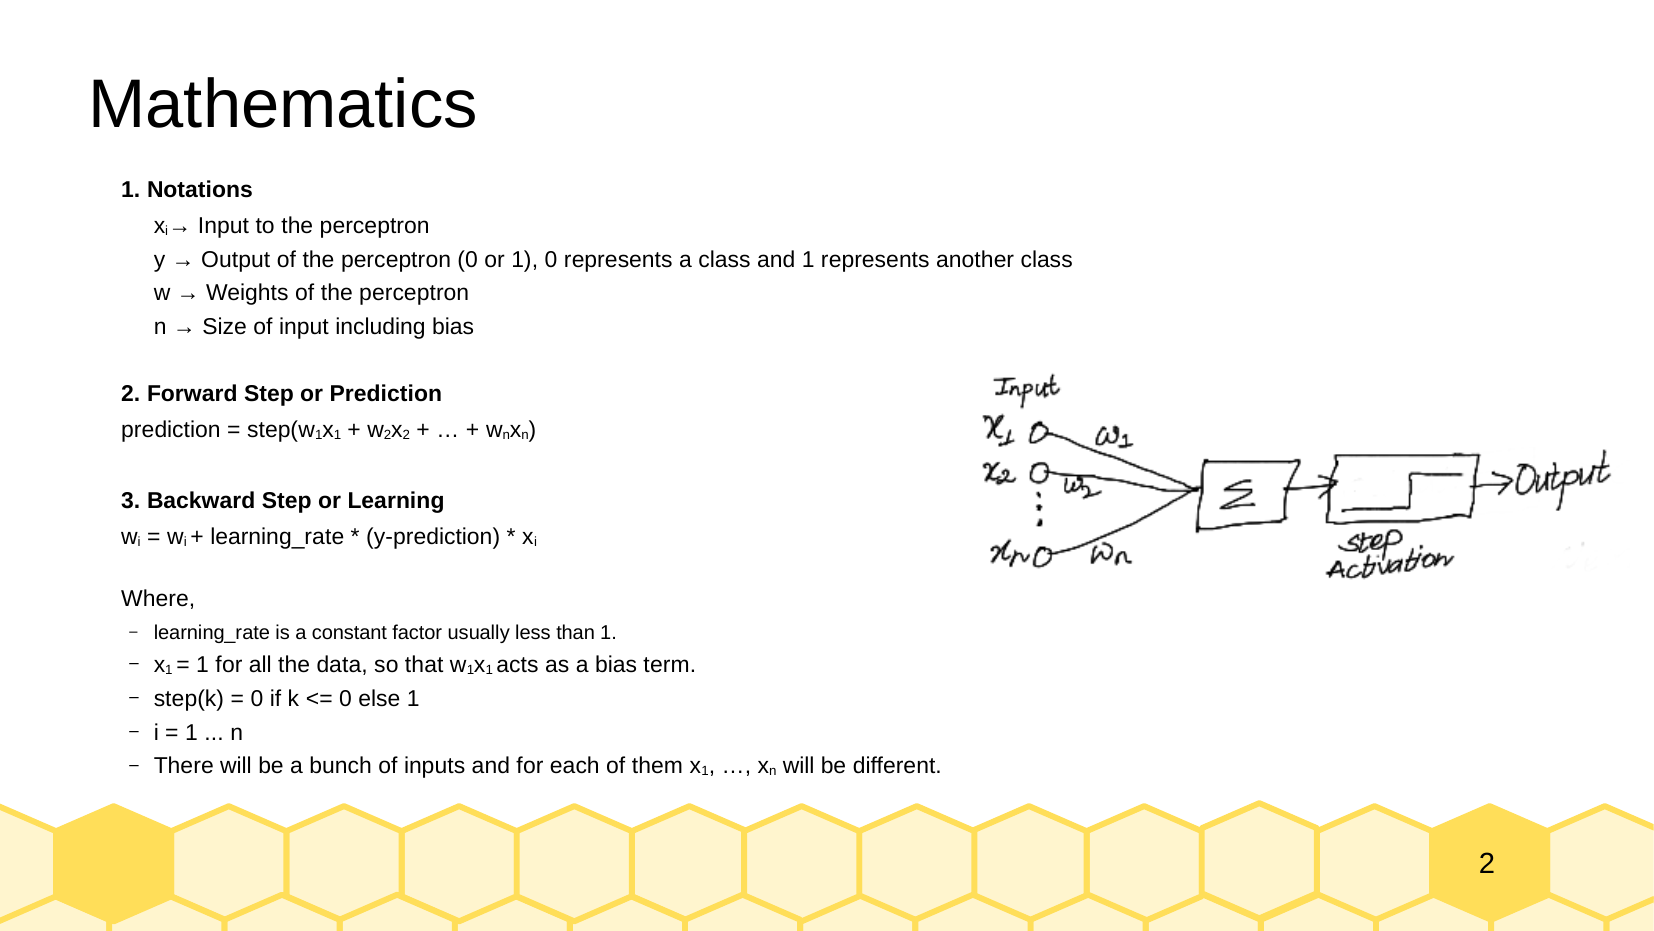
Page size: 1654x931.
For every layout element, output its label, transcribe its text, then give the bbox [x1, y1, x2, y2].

list 1. Notations xi→ Input to the perceptron y → Output of the perceptron (0 or 1), 0 represents a class and 1 represents another class w → Weights of the perceptron n → Size of input including bias 2. Forward Step or Prediction prediction = step(w1x1 + w2x2 + … + wnxn) 3. Backward Step or Learning wi = wi + learning_rate * (y-prediction) * xi Where, learning_rate is a constant factor usually less than 1. x1 = 1 for all the data, so that w1x1 acts as a bias term. step(k) = 0 if k <= 0 else 1 i = 1 ... n There will be a bunch of inputs and for each of them x1, …, xn will be different. [88, 177, 1565, 788]
title Mathematics [88, 29, 1565, 177]
picture [1565, 364, 1630, 601]
